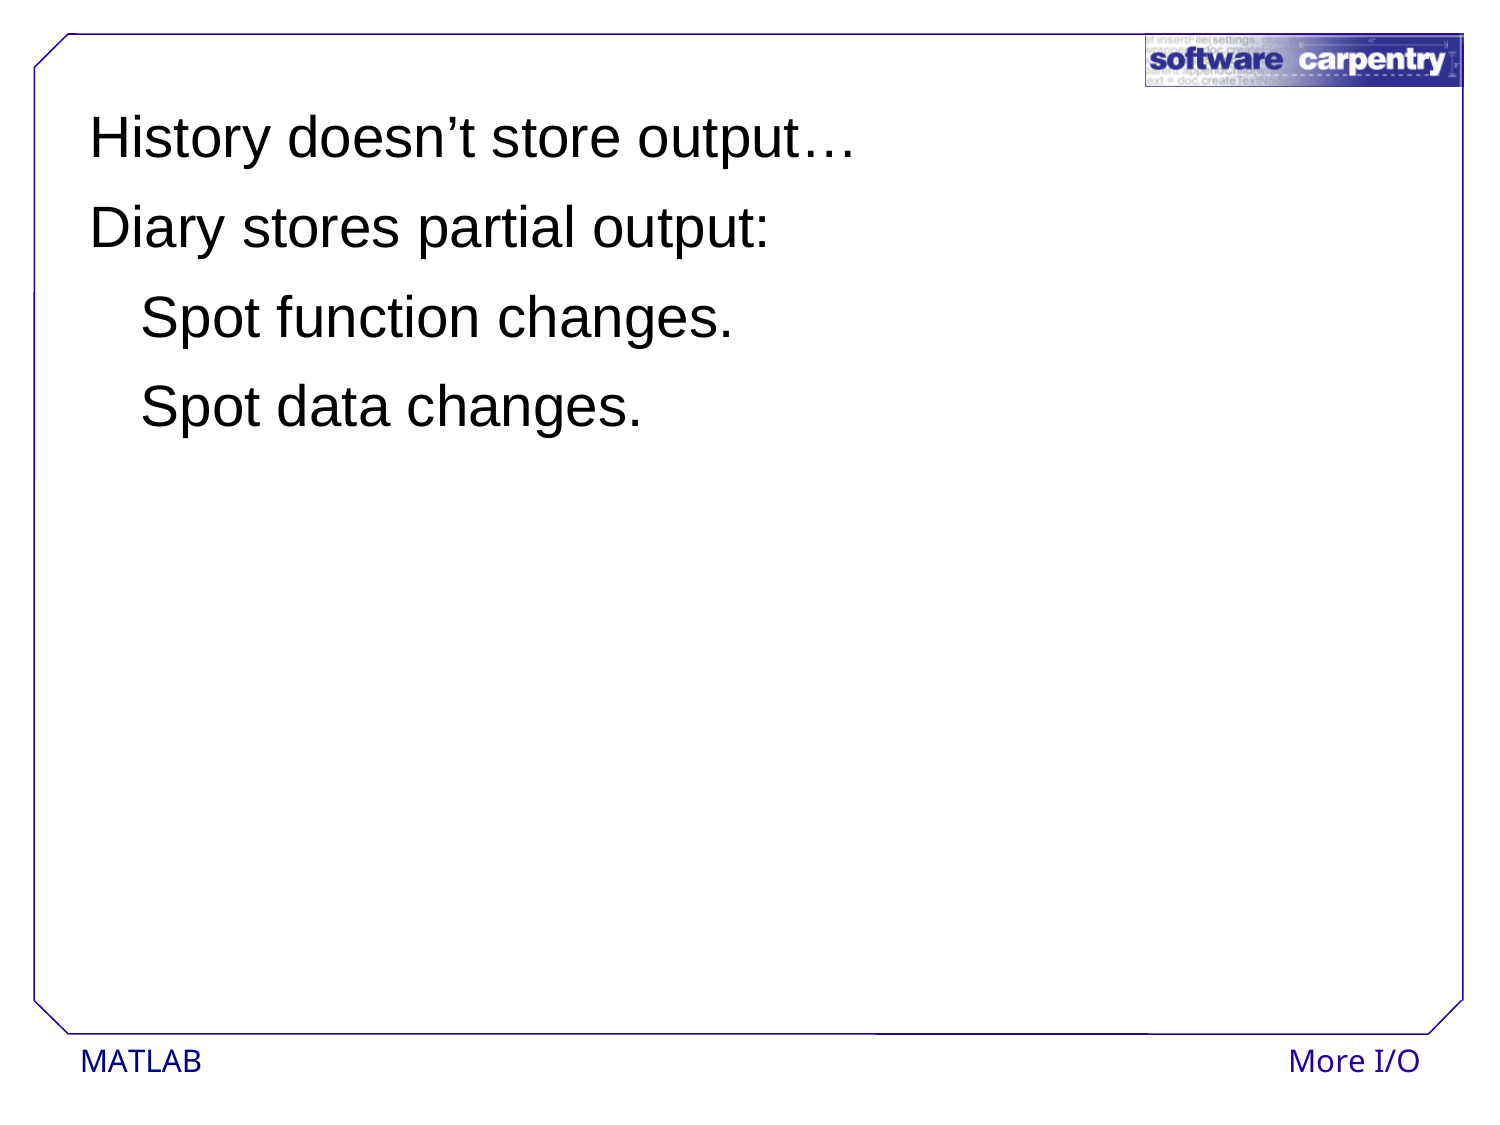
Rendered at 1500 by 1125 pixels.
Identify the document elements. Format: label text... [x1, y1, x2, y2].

list History doesn’t store output… Diary stores partial output: Spot function changes. Spot data changes. [75, 99, 1363, 1013]
picture [1145, 33, 1464, 87]
